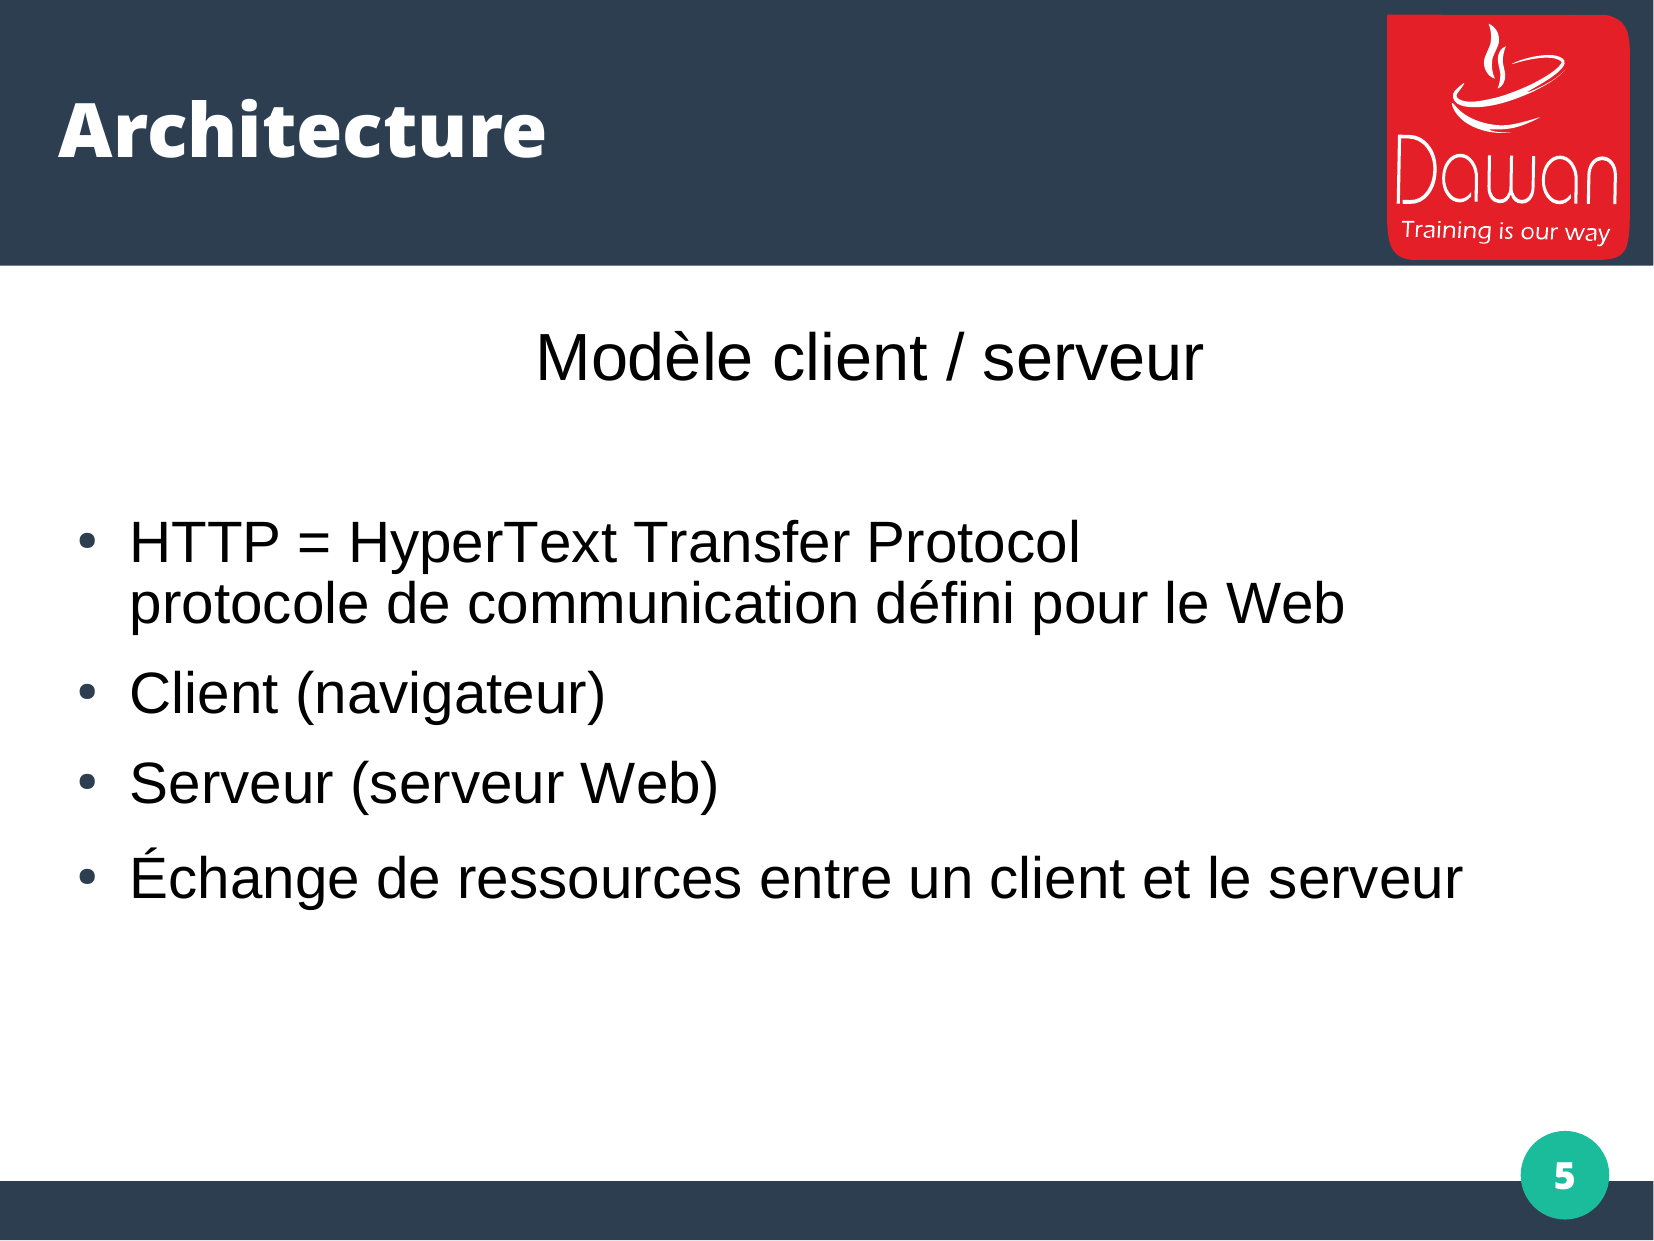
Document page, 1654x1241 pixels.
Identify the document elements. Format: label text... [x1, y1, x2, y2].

picture [1387, 14, 1630, 260]
title Architecture [59, 49, 1387, 207]
list Modèle client / serveur HTTP = HyperText Transfer Protocol protocole de communication défini pour le Web Client (navigateur) Serveur (serveur Web) Échange de ressources entre un client et le serveur [59, 324, 1595, 1152]
